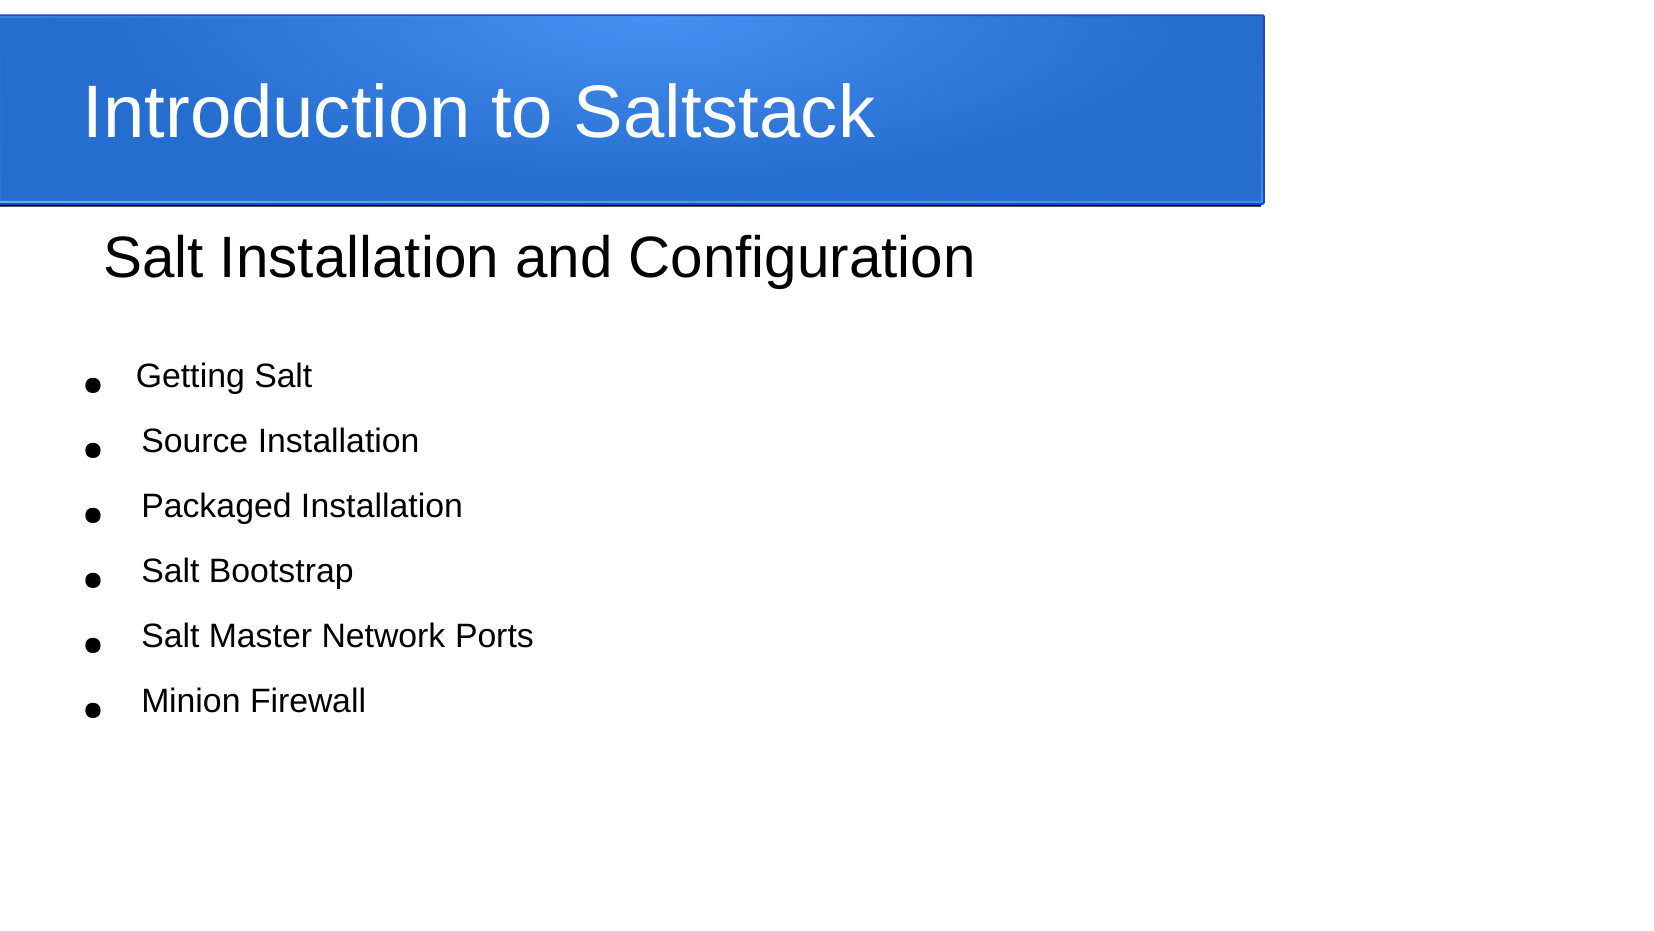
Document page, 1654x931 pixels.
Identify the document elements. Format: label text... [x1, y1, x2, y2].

subtitle Salt Installation and Configuration Getting Salt Source Installation Packaged Installation Salt Bootstrap Salt Master Network Ports Minion Firewall [82, 224, 1571, 764]
title Introduction to Saltstack [82, 35, 1235, 189]
